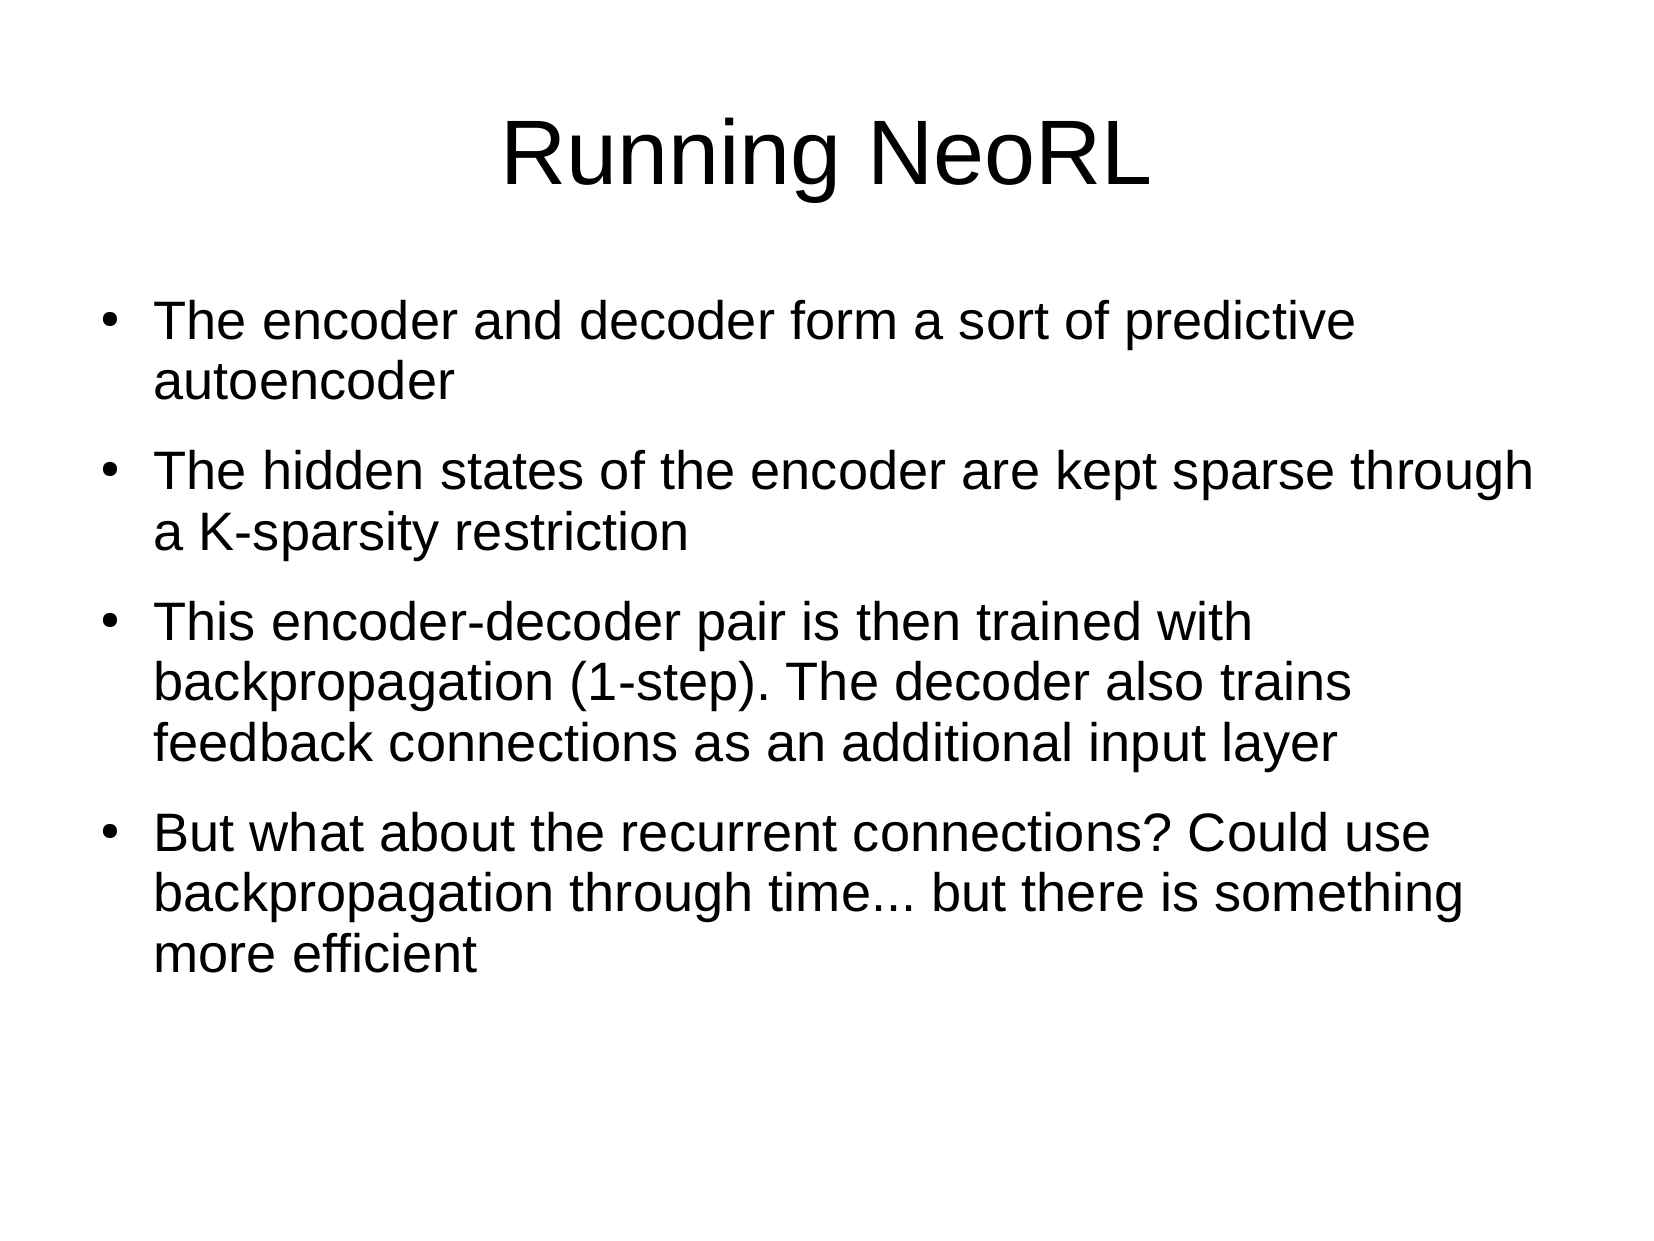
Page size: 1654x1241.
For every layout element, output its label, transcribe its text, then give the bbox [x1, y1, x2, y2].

list The encoder and decoder form a sort of predictive autoencoder The hidden states of the encoder are kept sparse through a K-sparsity restriction This encoder-decoder pair is then trained with backpropagation (1-step). The decoder also trains feedback connections as an additional input layer But what about the recurrent connections? Could use backpropagation through time... but there is something more efficient [82, 290, 1571, 1109]
title Running NeoRL [82, 49, 1571, 257]
